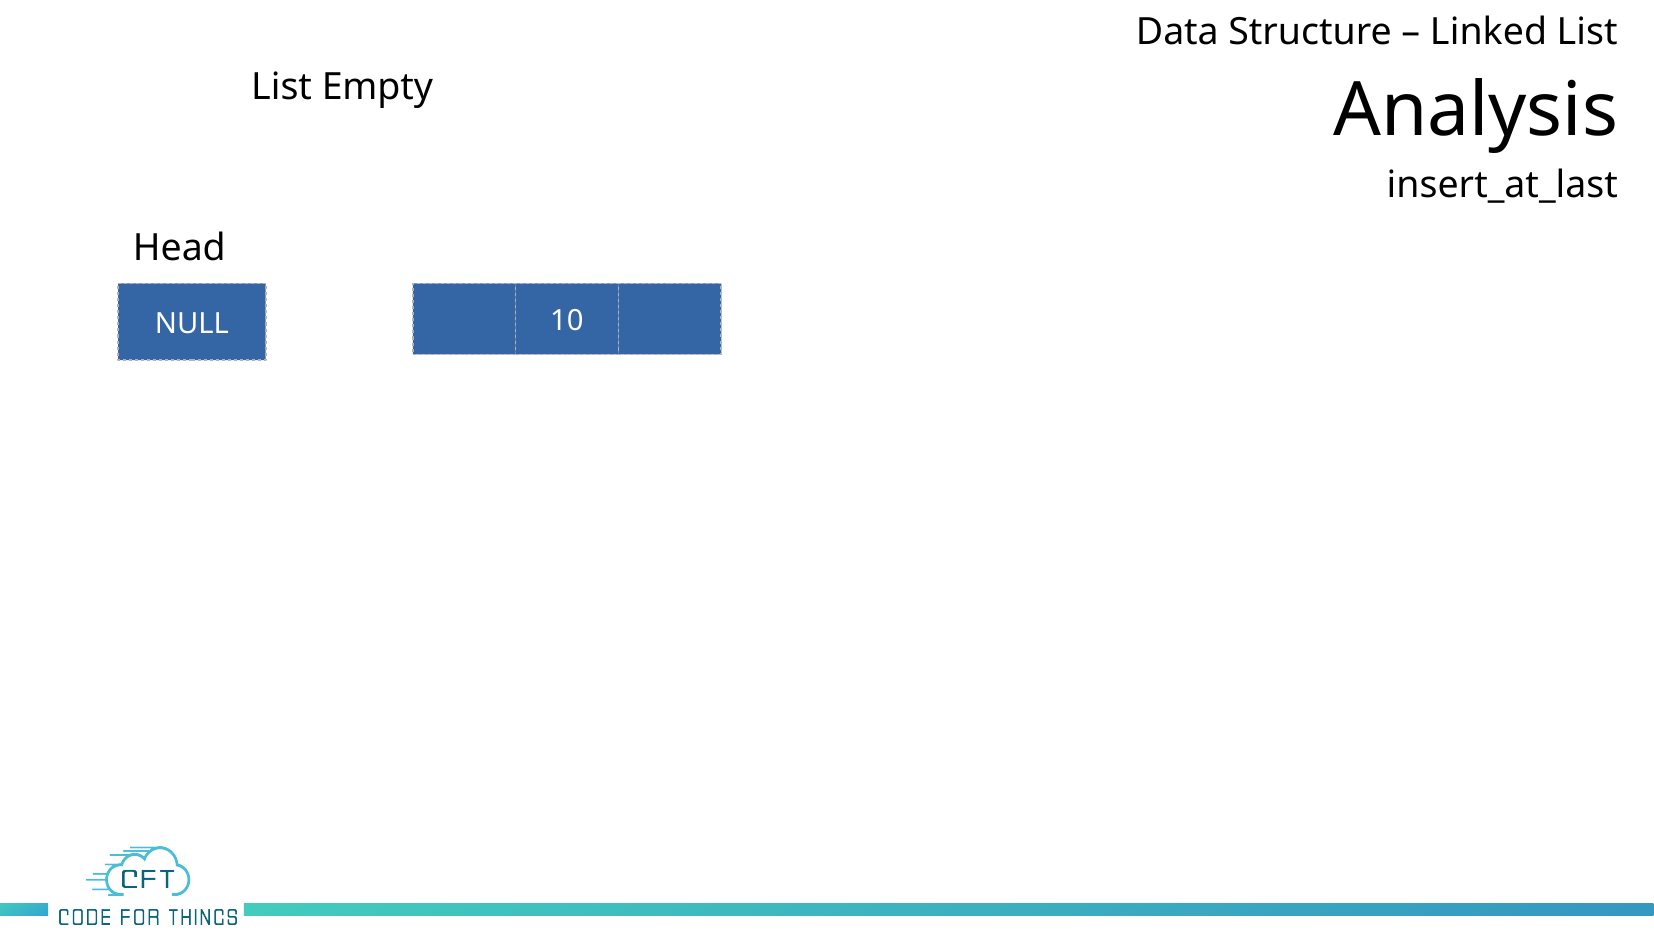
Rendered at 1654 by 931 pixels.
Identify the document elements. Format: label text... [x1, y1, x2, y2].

text_box List Empty [236, 52, 507, 119]
text_box NULL [118, 293, 266, 361]
text_box Head [118, 212, 285, 293]
text_box [618, 283, 722, 355]
title Data Structure – Linked List Analysis insert_at_last [1099, 0, 1619, 216]
picture [59, 846, 237, 925]
text_box [412, 283, 516, 355]
text_box 10 [516, 283, 618, 355]
